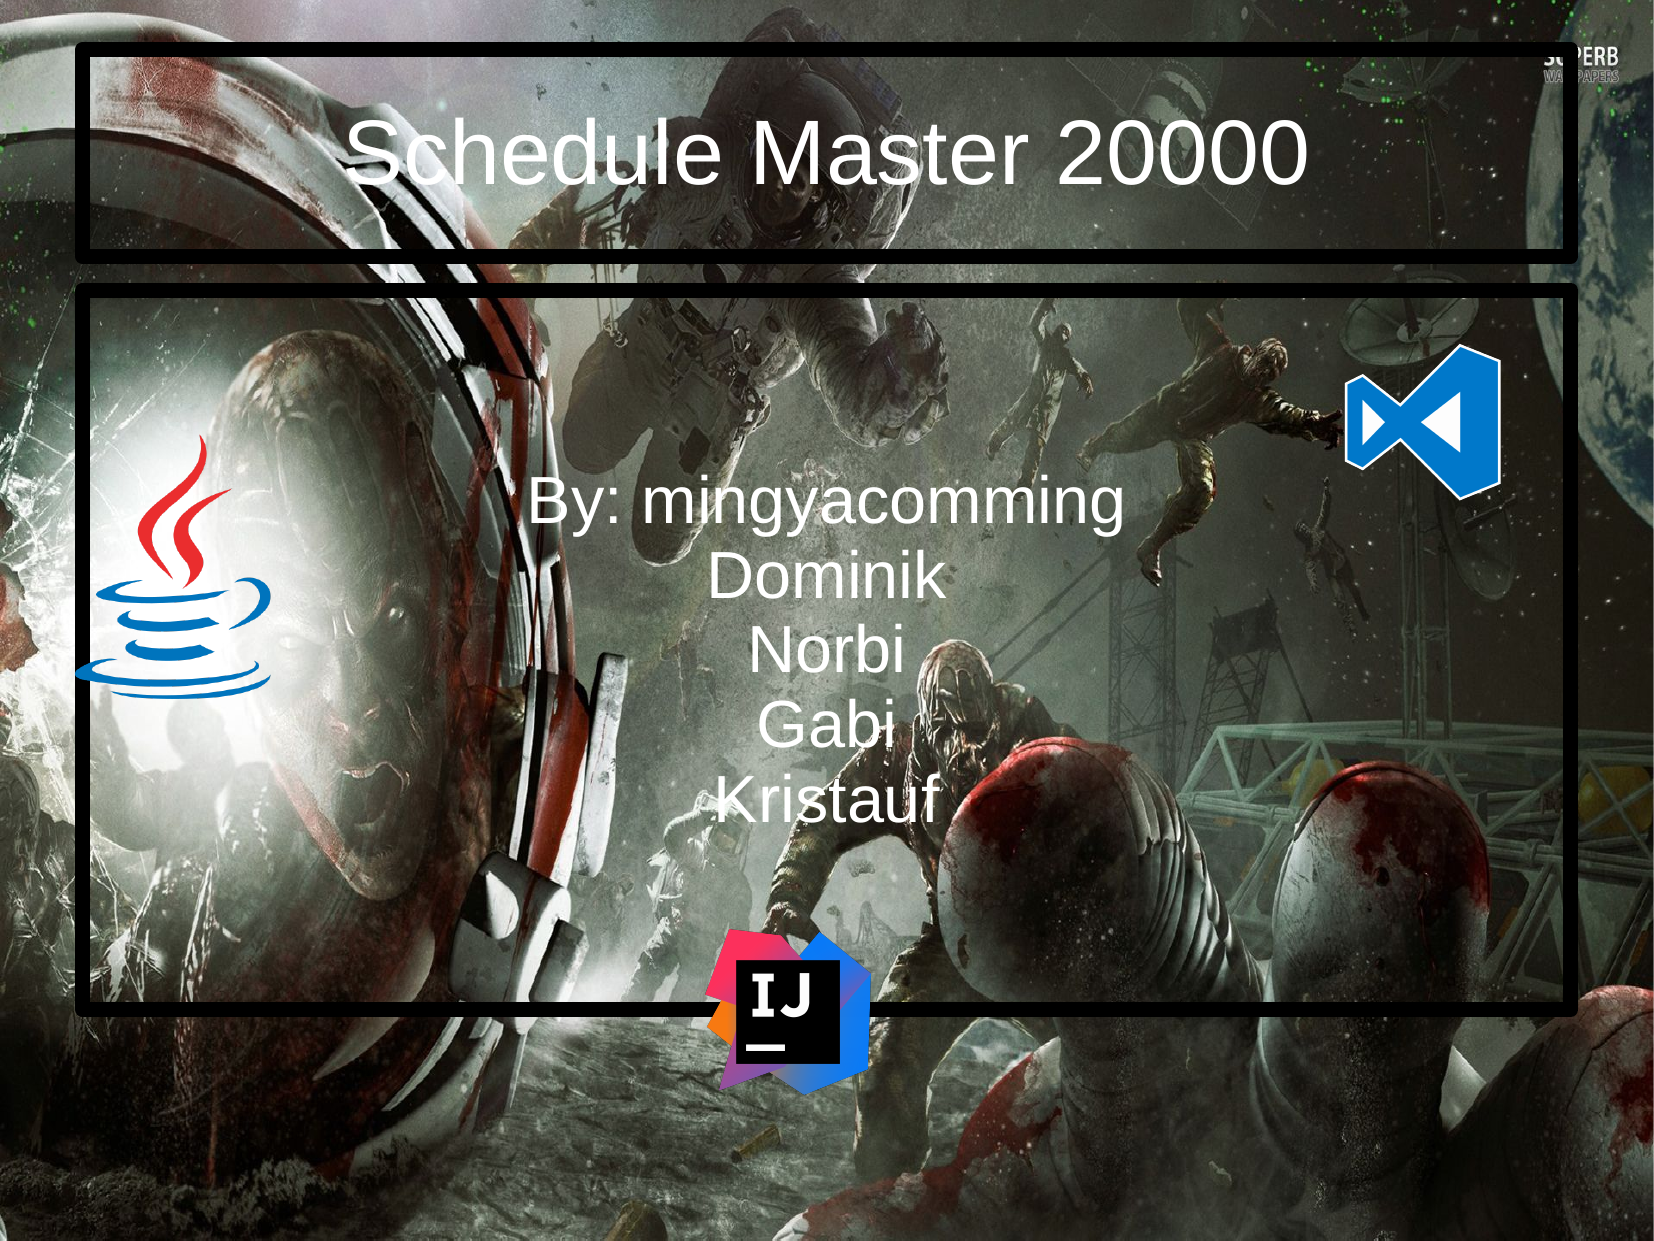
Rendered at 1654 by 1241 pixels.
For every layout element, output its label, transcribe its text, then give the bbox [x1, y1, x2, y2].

picture [0, 0, 1654, 1241]
subtitle By: mingyacomming Dominik Norbi Gabi Kristauf [82, 290, 1571, 1010]
title Schedule Master 20000 [82, 49, 1571, 257]
